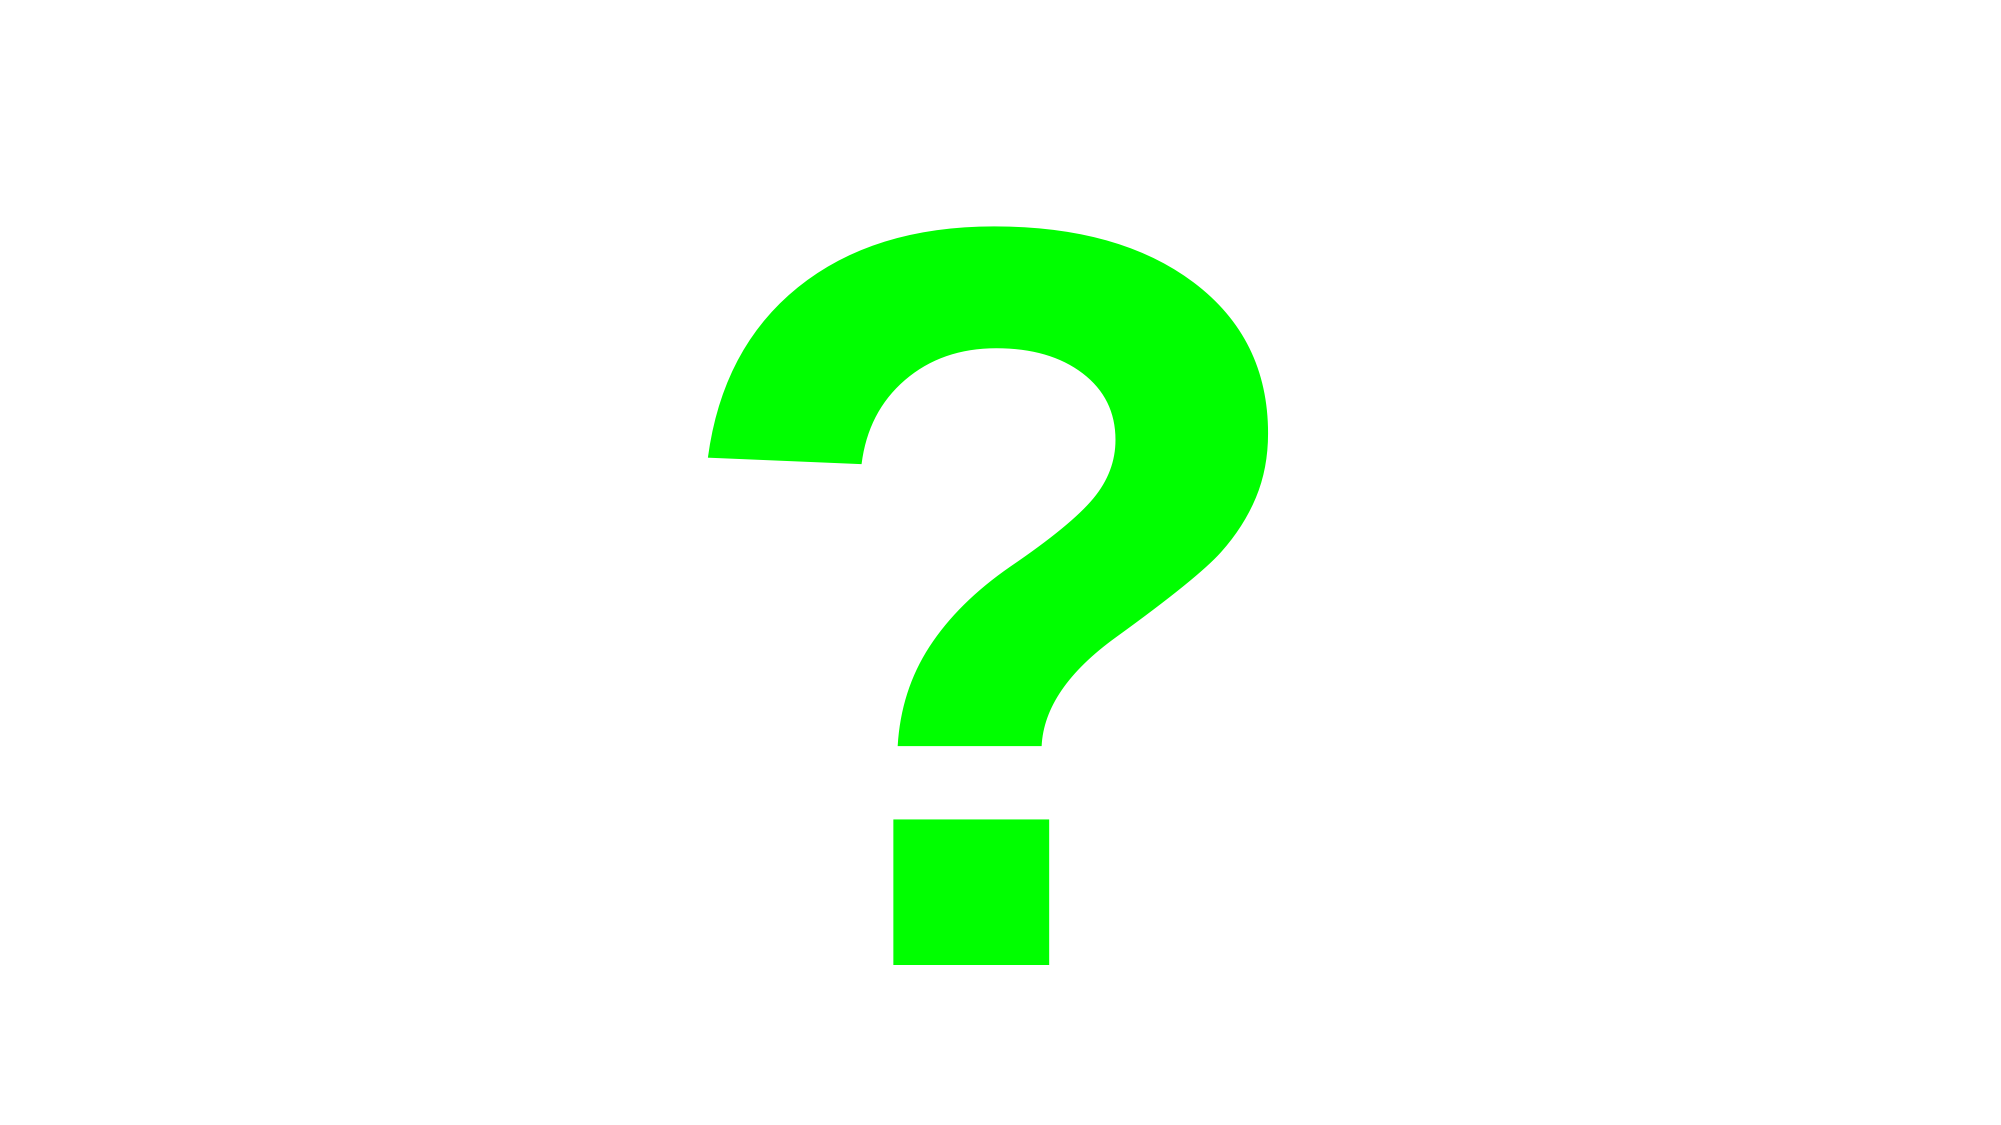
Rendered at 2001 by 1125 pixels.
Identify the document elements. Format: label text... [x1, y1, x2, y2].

list ? [137, 148, 1863, 1125]
